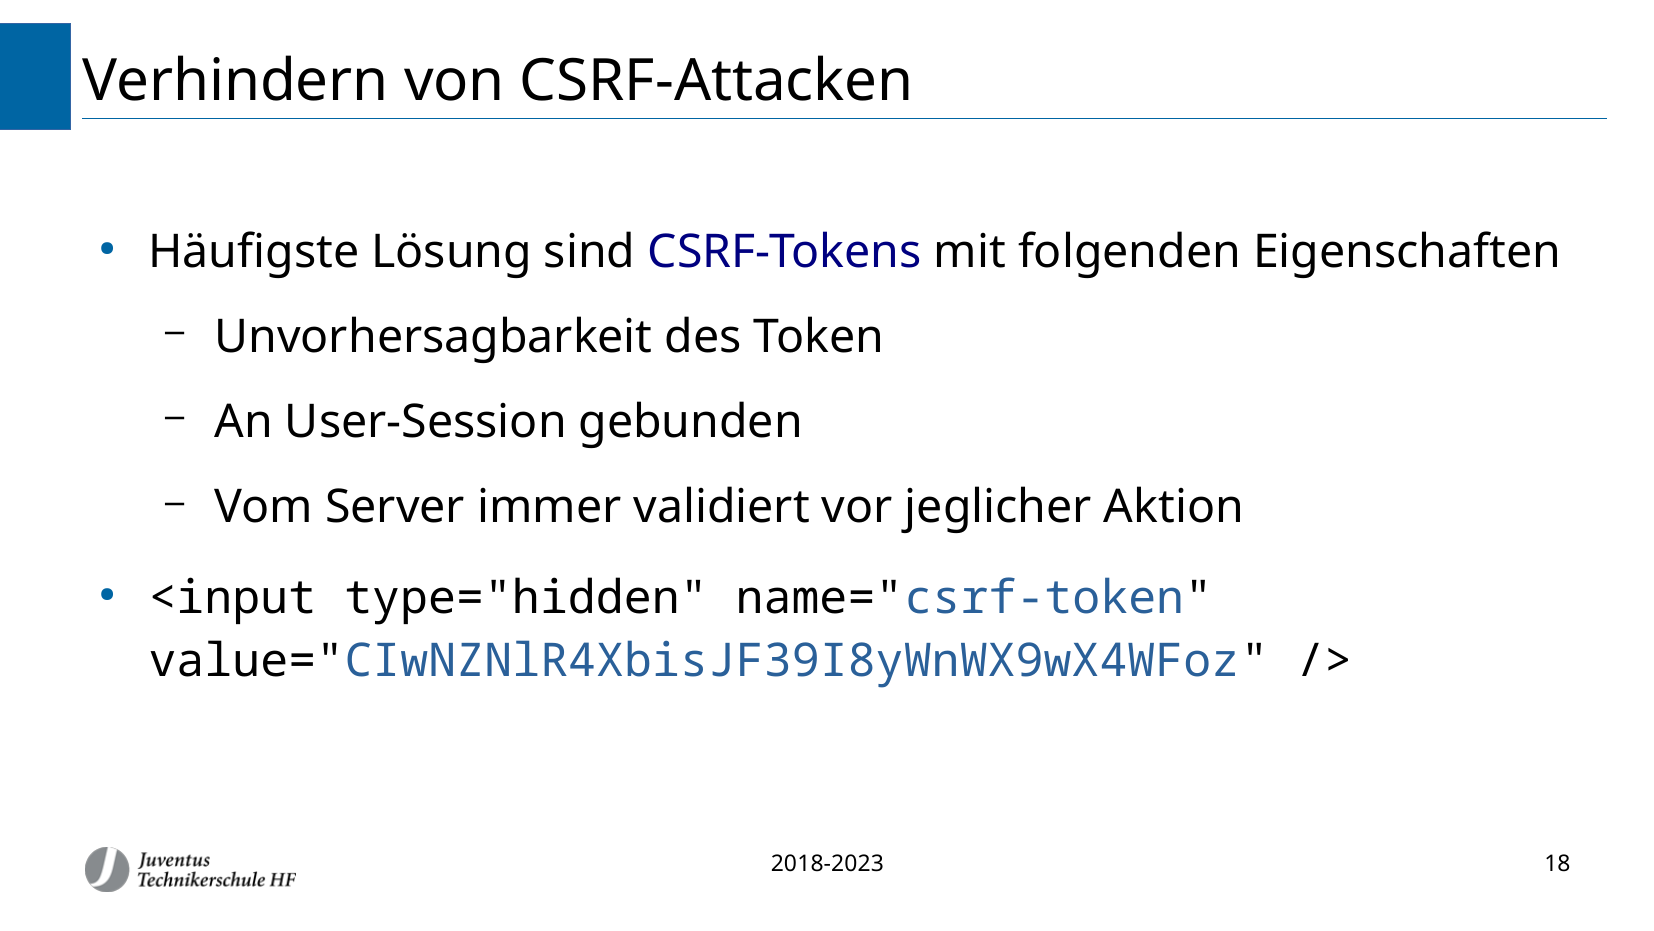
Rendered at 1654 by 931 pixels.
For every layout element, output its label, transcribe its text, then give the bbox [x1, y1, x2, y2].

list Häufigste Lösung sind CSRF-Tokens mit folgenden Eigenschaften Unvorhersagbarkeit des Token An User-Session gebunden Vom Server immer validiert vor jeglicher Aktion <input type="hidden" name="csrf-token" value="CIwNZNlR4XbisJF39I8yWnWX9wX4WFoz" /> [82, 217, 1571, 758]
picture [85, 847, 296, 892]
title Verhindern von CSRF-Attacken [82, 37, 1571, 119]
